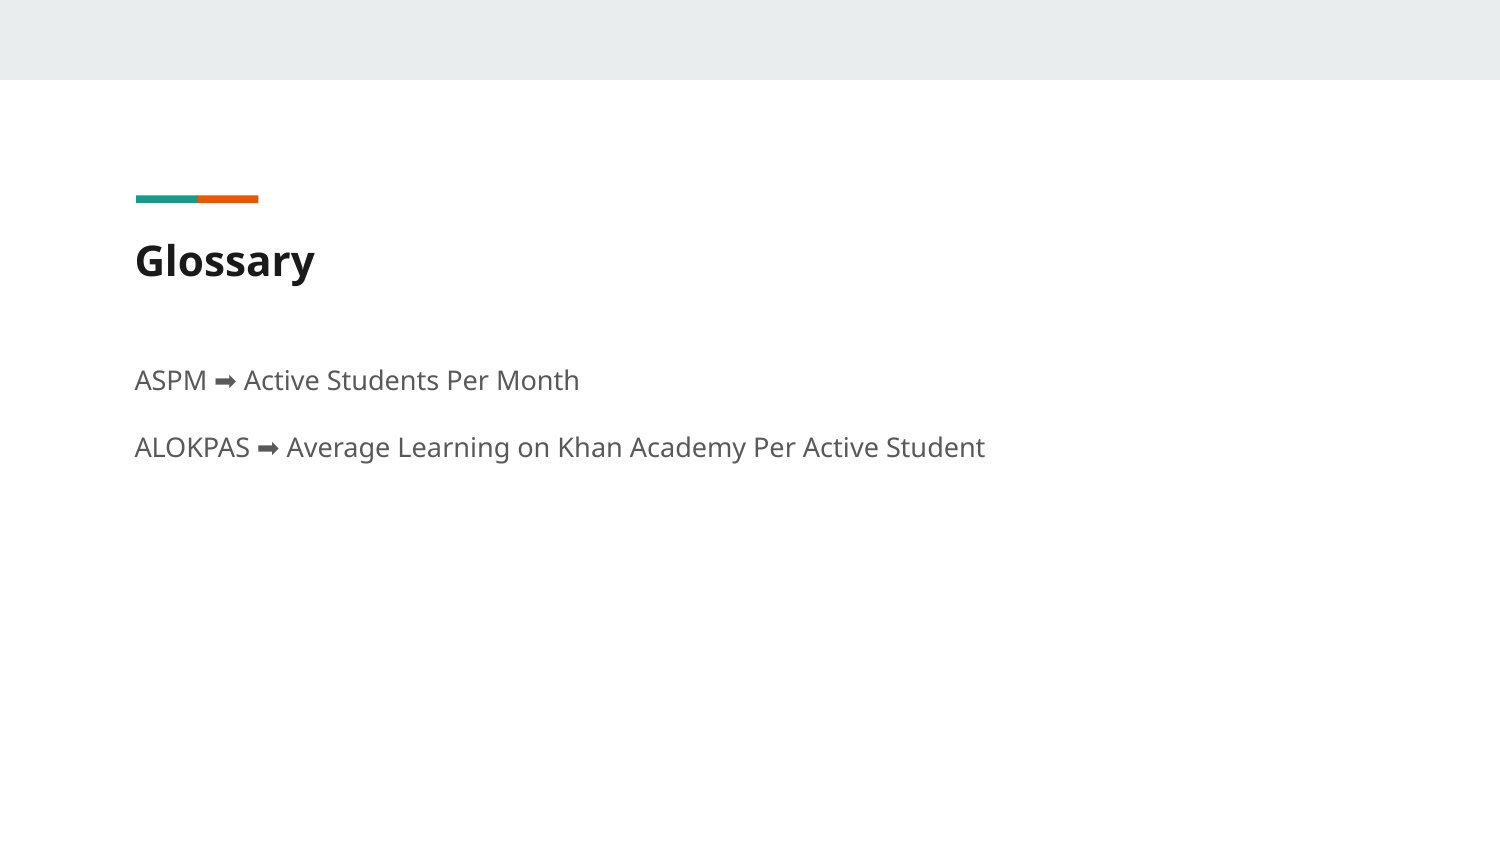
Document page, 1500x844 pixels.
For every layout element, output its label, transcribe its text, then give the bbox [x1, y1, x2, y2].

list ASPM ➡ Active Students Per Month ALOKPAS ➡ Average Learning on Khan Academy Per Active Student [119, 341, 1381, 712]
title Glossary [119, 216, 1381, 305]
